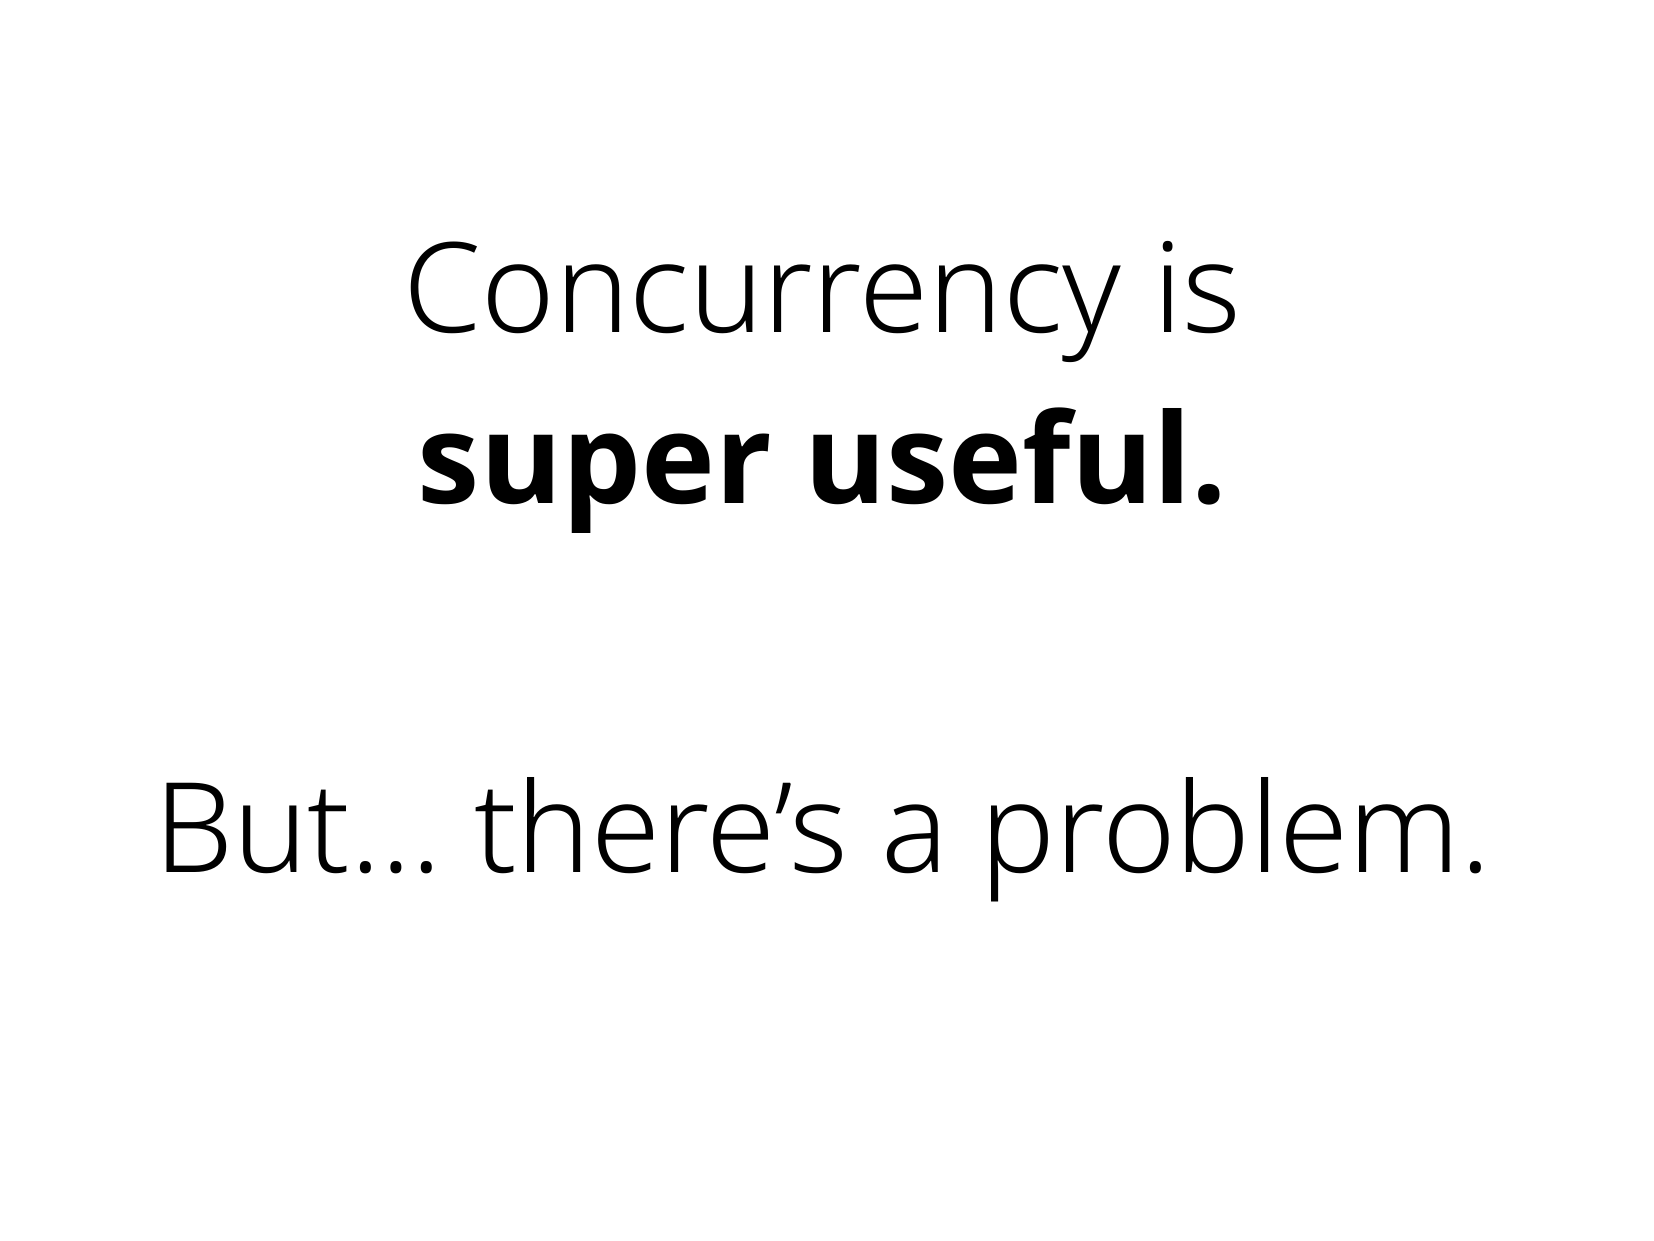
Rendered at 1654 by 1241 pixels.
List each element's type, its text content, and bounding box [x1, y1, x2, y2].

title But… there’s a problem. [78, 570, 1568, 1079]
title Concurrency is super useful. [78, 115, 1567, 570]
